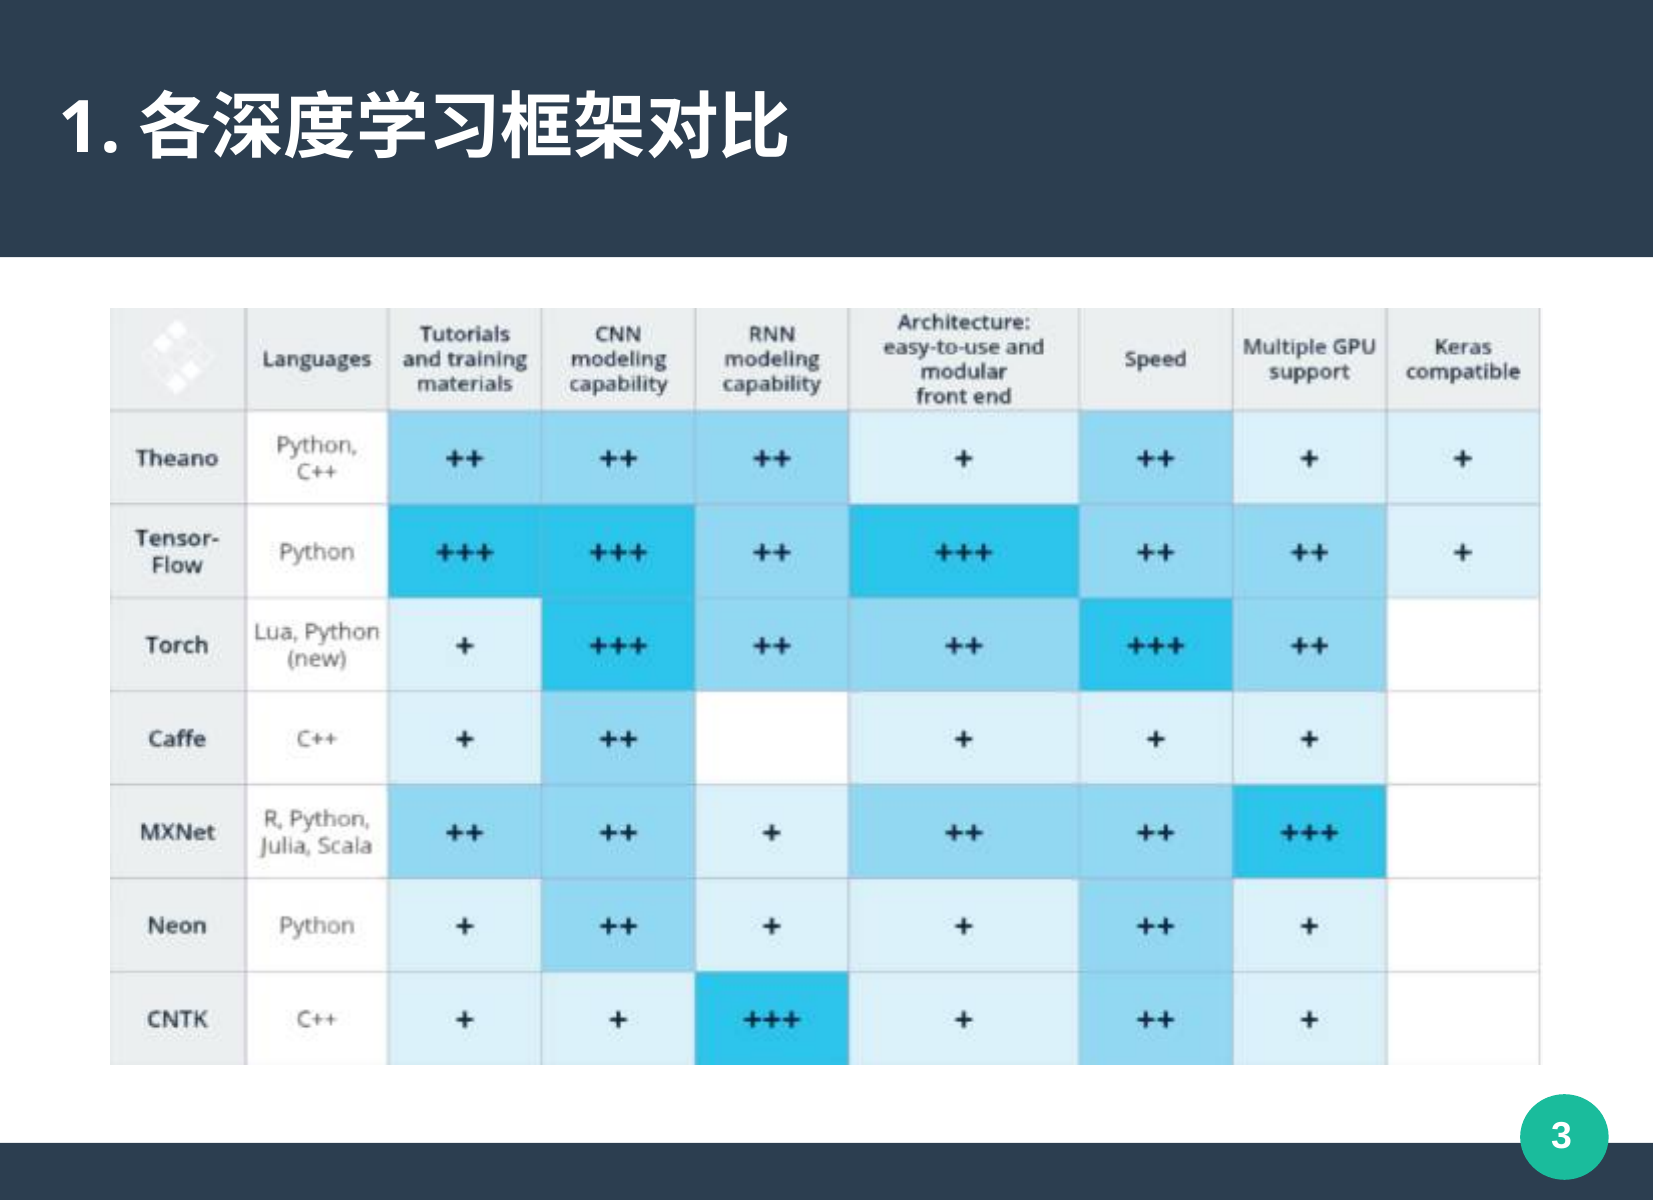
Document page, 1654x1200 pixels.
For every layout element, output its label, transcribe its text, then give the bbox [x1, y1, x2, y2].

picture [110, 308, 1543, 1065]
text_box 3 [1536, 1104, 1641, 1175]
text_box 1.各深度学习框架对比 [58, 47, 1594, 200]
